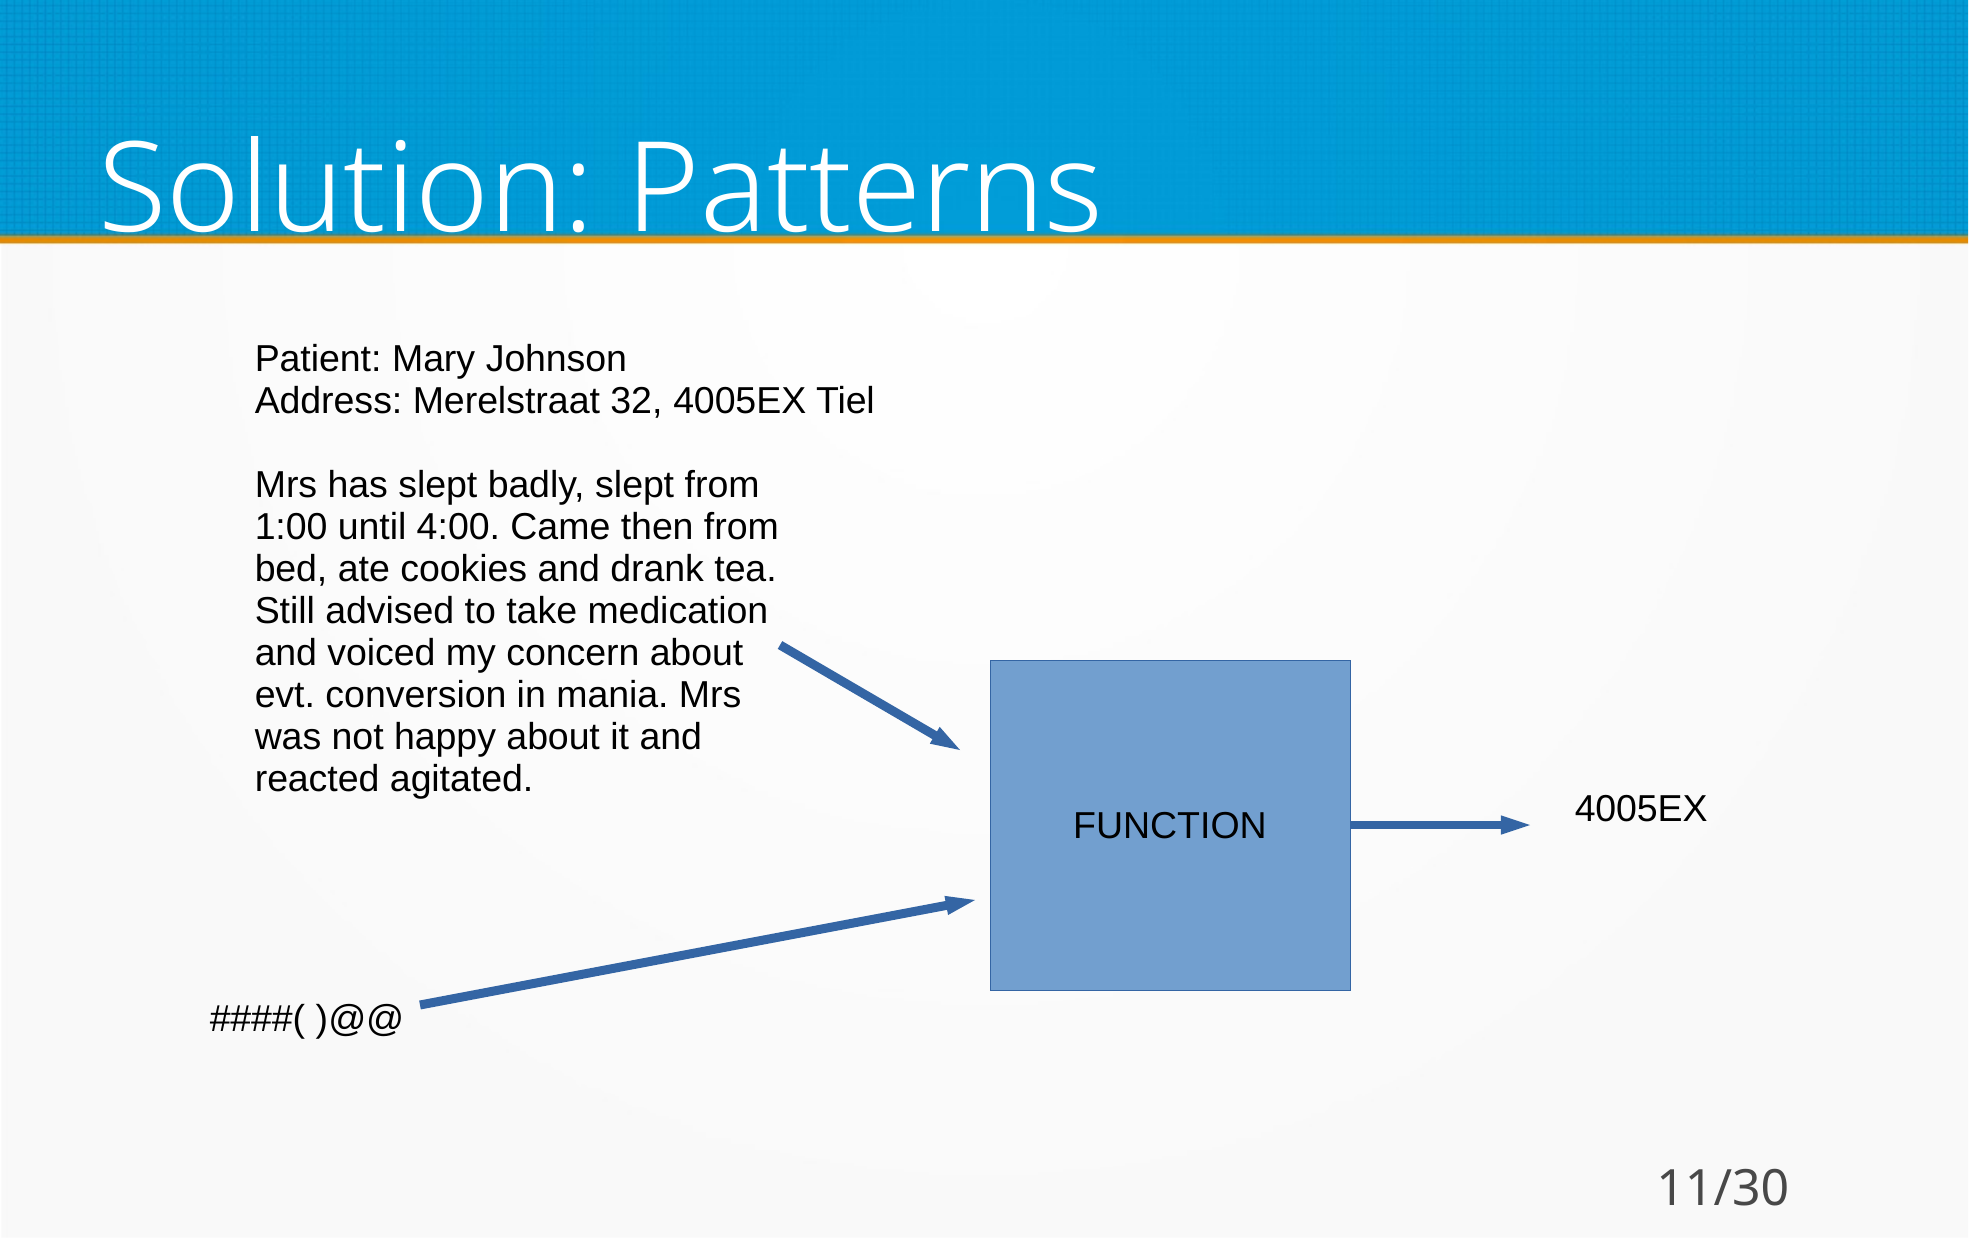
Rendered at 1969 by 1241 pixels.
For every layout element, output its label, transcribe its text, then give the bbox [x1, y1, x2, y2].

text_box FUNCTION [990, 660, 1351, 991]
title Solution: Patterns [98, 49, 1870, 257]
text_box ####( )@@ [195, 990, 751, 1047]
text_box 4005EX [1560, 780, 1786, 837]
text_box Patient: Mary Johnson Address: Merelstraat 32, 4005EX Tiel Mrs has slept badly, slept from 1:00 until 4:00. Came then from bed, ate cookies and drank tea. Still advised to take medication and voiced my concern about evt. conversion in mania. Mrs was not happy about it and reacted agitated. [240, 330, 991, 807]
picture [0, 233, 1969, 1241]
